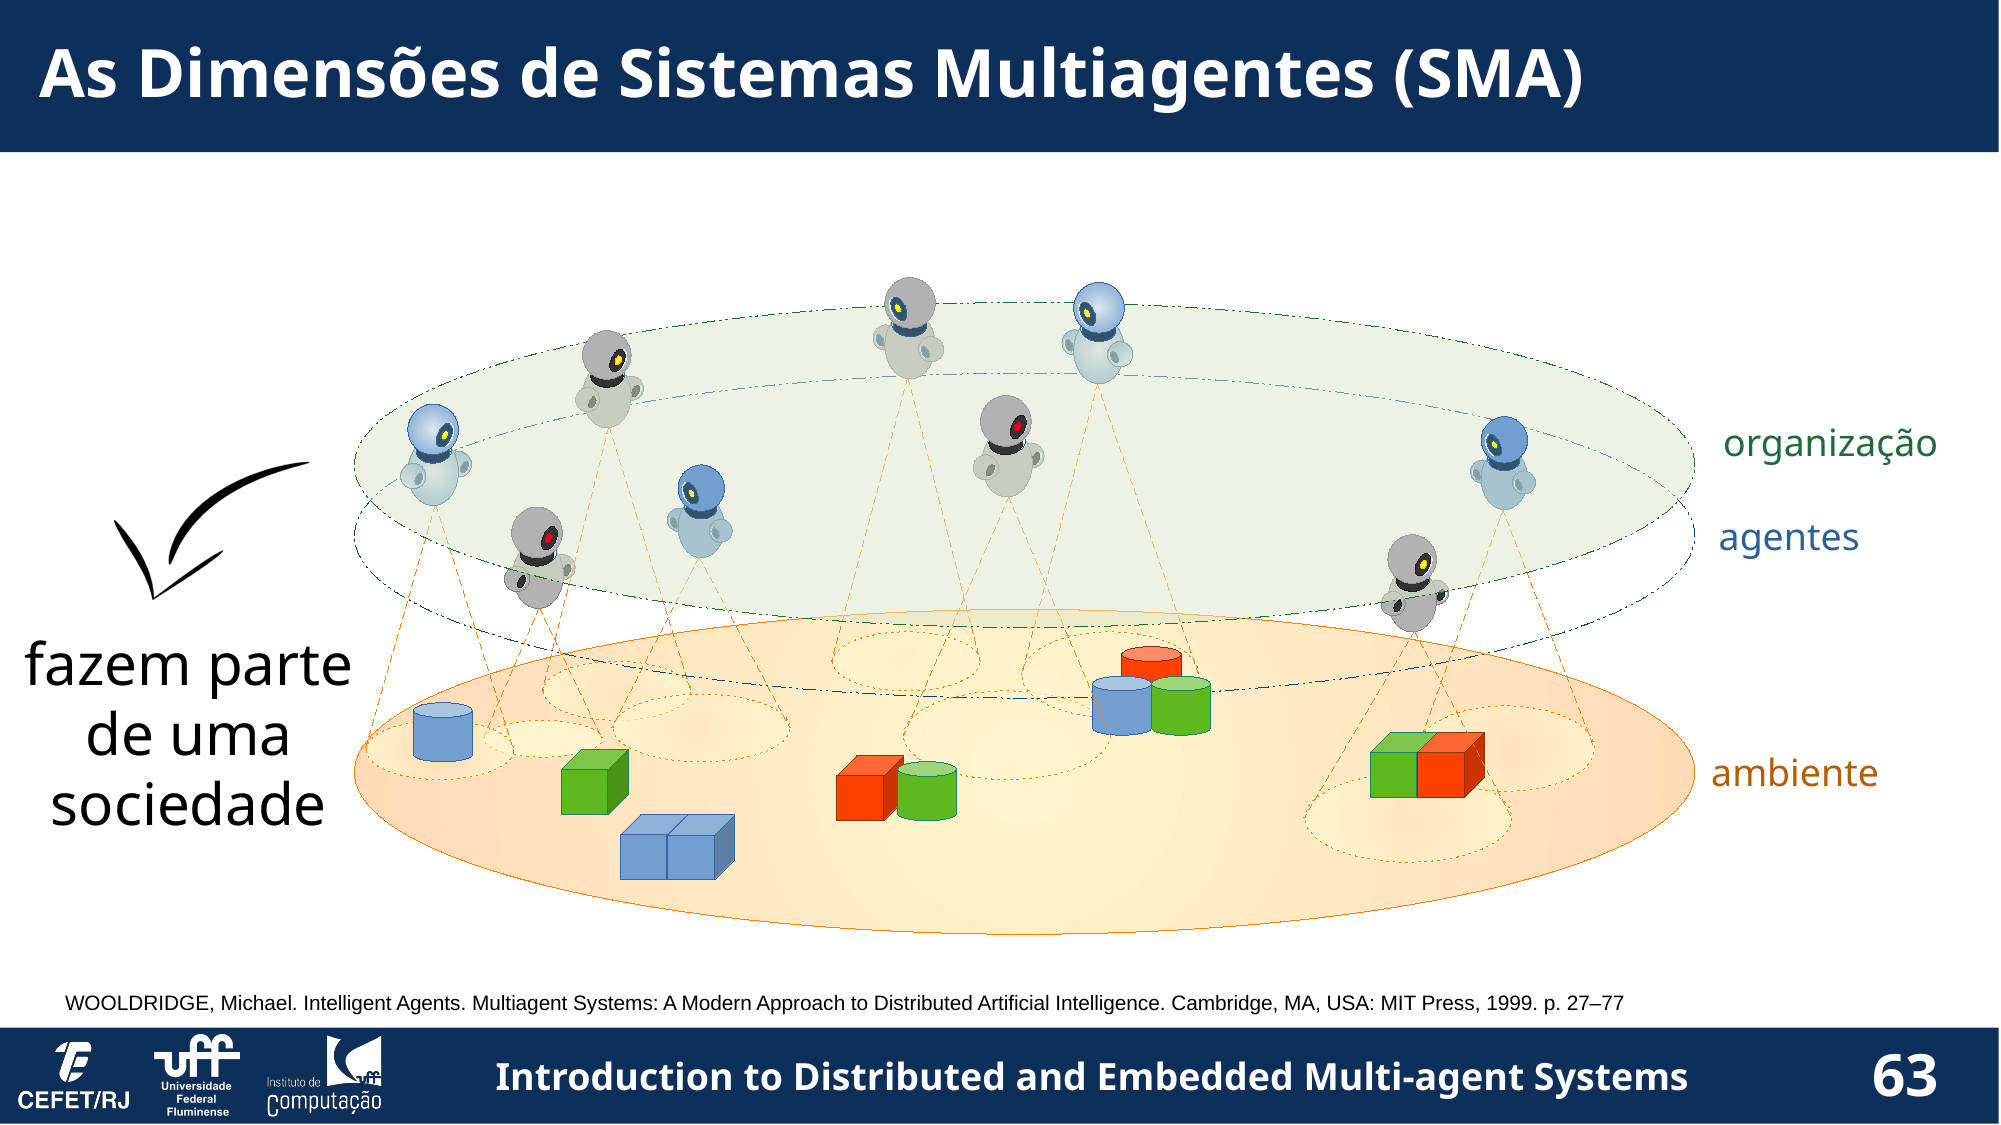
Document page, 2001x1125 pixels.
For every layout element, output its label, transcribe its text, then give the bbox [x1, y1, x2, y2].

text_box ambiente [1618, 741, 1973, 802]
text_box organização [1653, 411, 2000, 472]
text_box WOOLDRIDGE, Michael. Intelligent Agents. Multiagent Systems: A Modern Approach to Distributed Artificial Intelligence. Cambridge, MA, USA: MIT Press, 1999. p. 27–77 [50, 982, 1969, 1023]
picture [153, 1033, 241, 1121]
text_box agentes [1612, 505, 1967, 566]
picture [18, 1021, 129, 1125]
picture [93, 393, 311, 611]
text_box fazem parte de uma sociedade [0, 620, 396, 845]
picture [265, 1033, 383, 1117]
text_box [354, 277, 1695, 935]
text_box As Dimensões de Sistemas Multiagentes (SMA) [25, 23, 1999, 119]
